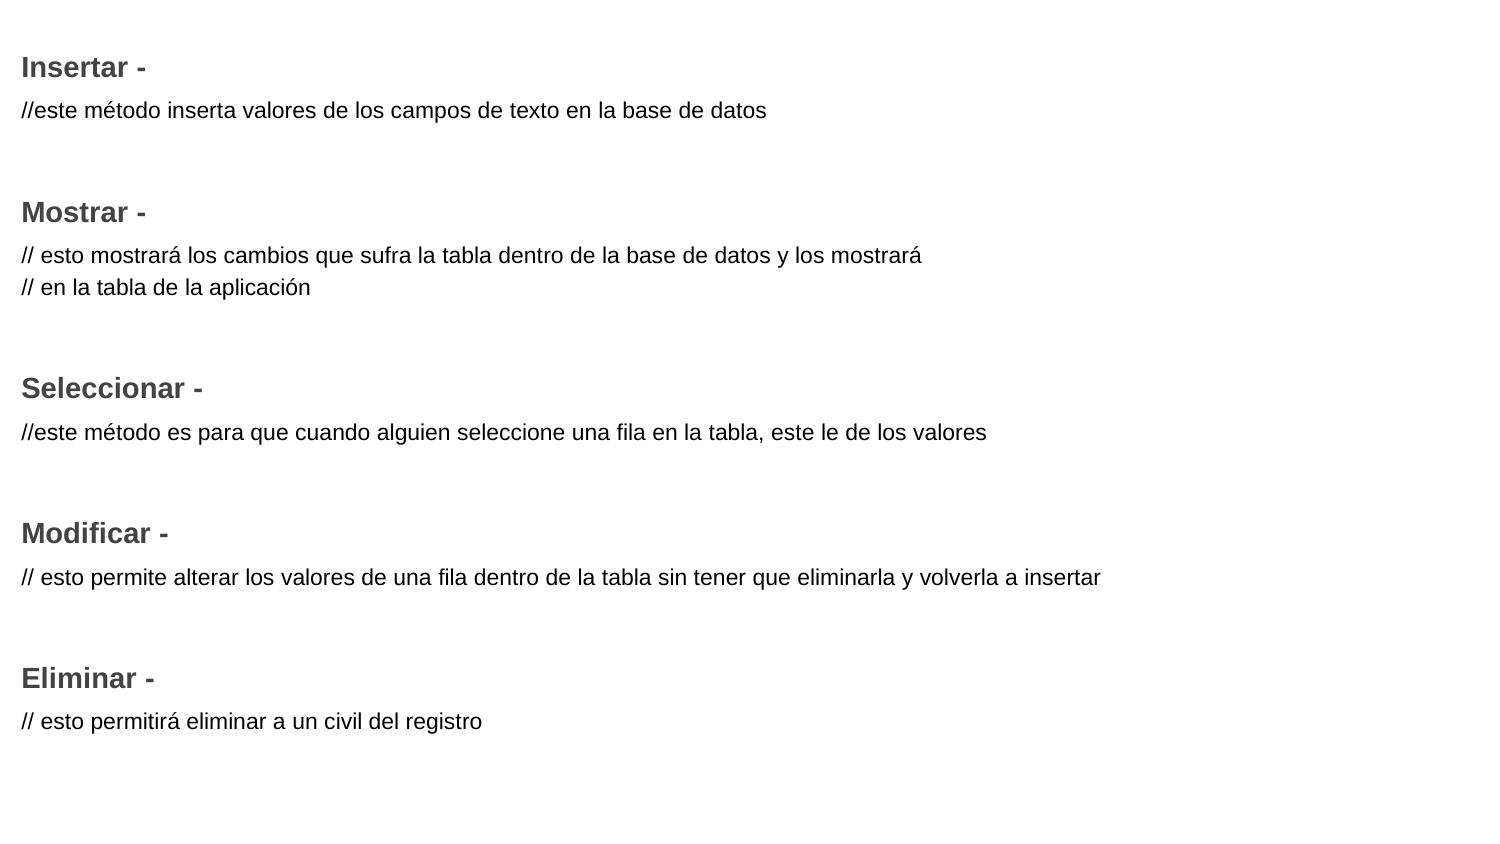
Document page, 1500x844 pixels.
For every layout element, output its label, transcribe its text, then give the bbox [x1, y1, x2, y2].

text_box Insertar - //este método inserta valores de los campos de texto en la base de datos Mostrar - // esto mostrará los cambios que sufra la tabla dentro de la base de datos y los mostrará // en la tabla de la aplicación Seleccionar - //este método es para que cuando alguien seleccione una fila en la tabla, este le de los valores Modificar - // esto permite alterar los valores de una fila dentro de la tabla sin tener que eliminarla y volverla a insertar Eliminar - // esto permitirá eliminar a un civil del registro [6, 28, 1494, 750]
